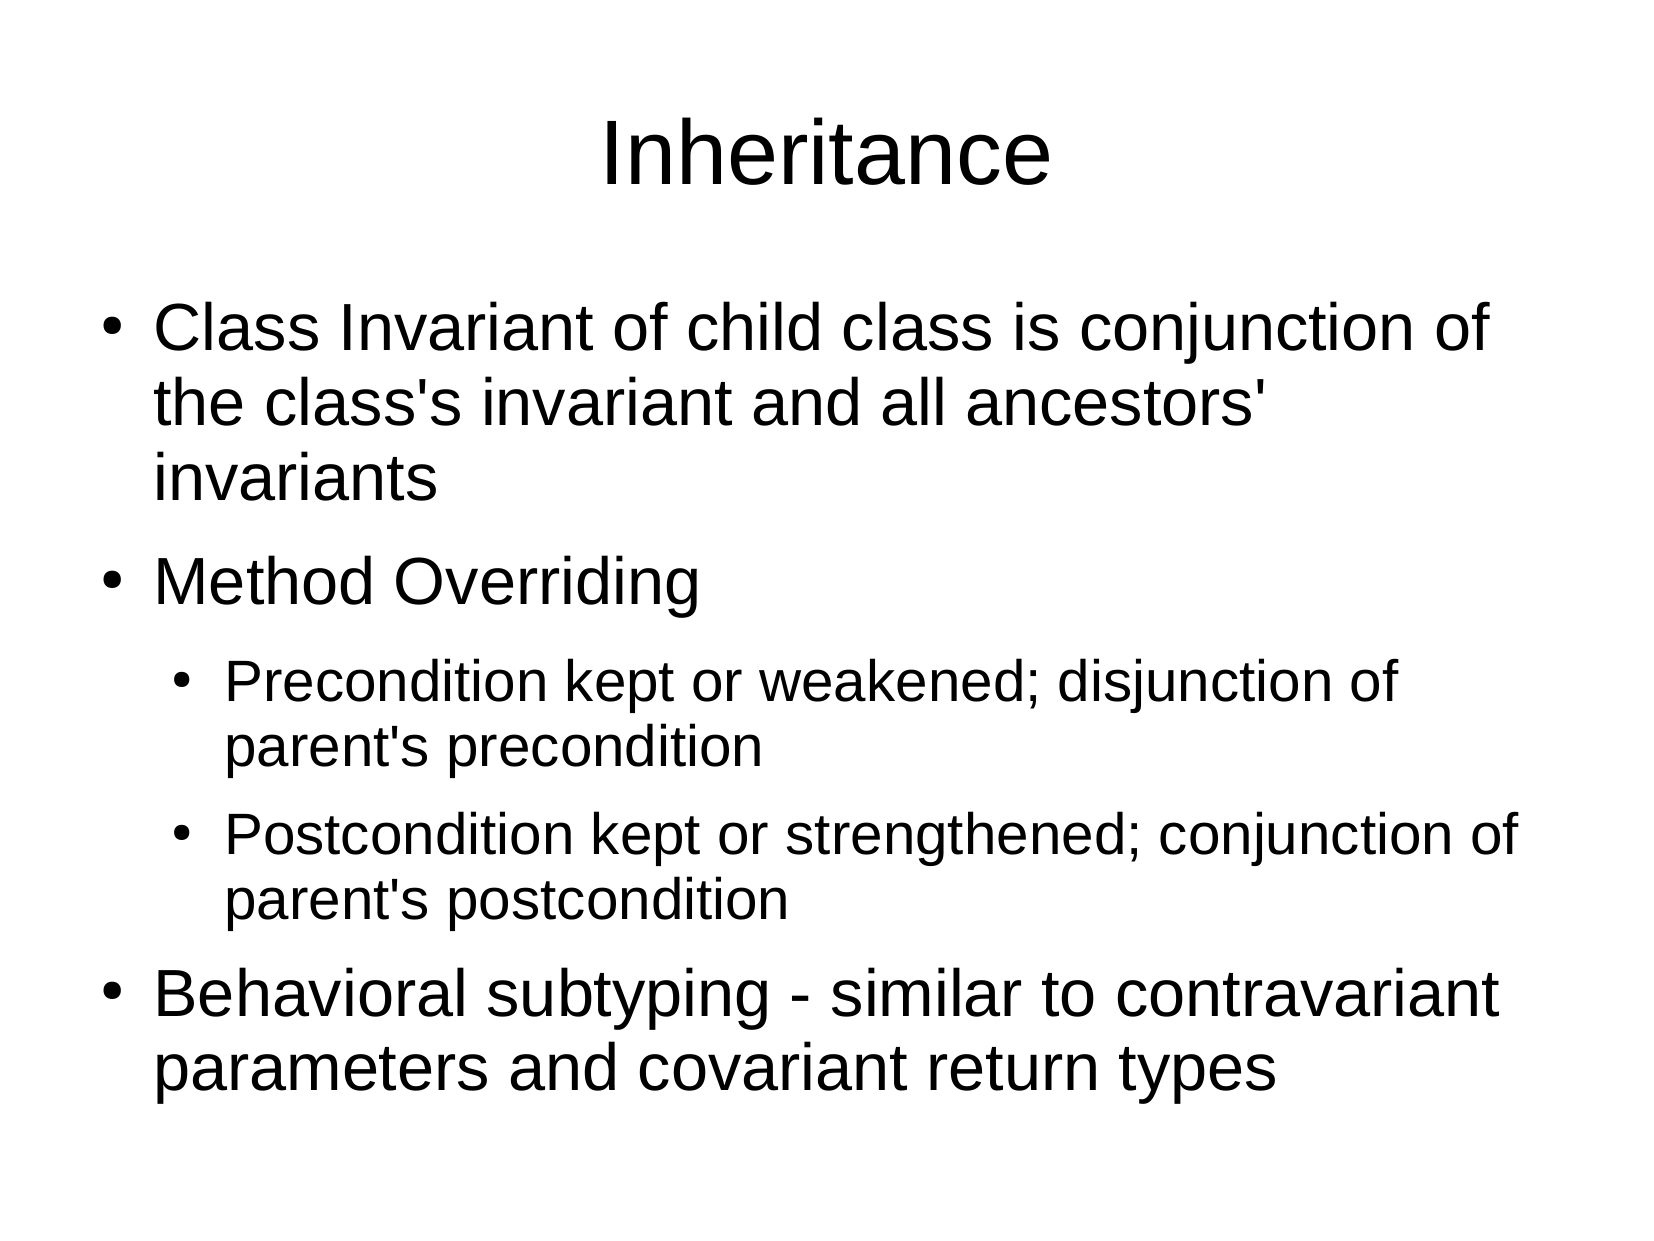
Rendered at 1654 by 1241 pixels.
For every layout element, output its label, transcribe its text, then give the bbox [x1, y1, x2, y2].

title Inheritance [82, 56, 1571, 250]
list Class Invariant of child class is conjunction of the class's invariant and all ancestors' invariants Method Overriding Precondition kept or weakened; disjunction of parent's precondition Postcondition kept or strengthened; conjunction of parent's postcondition Behavioral subtyping - similar to contravariant parameters and covariant return types [82, 290, 1571, 1105]
